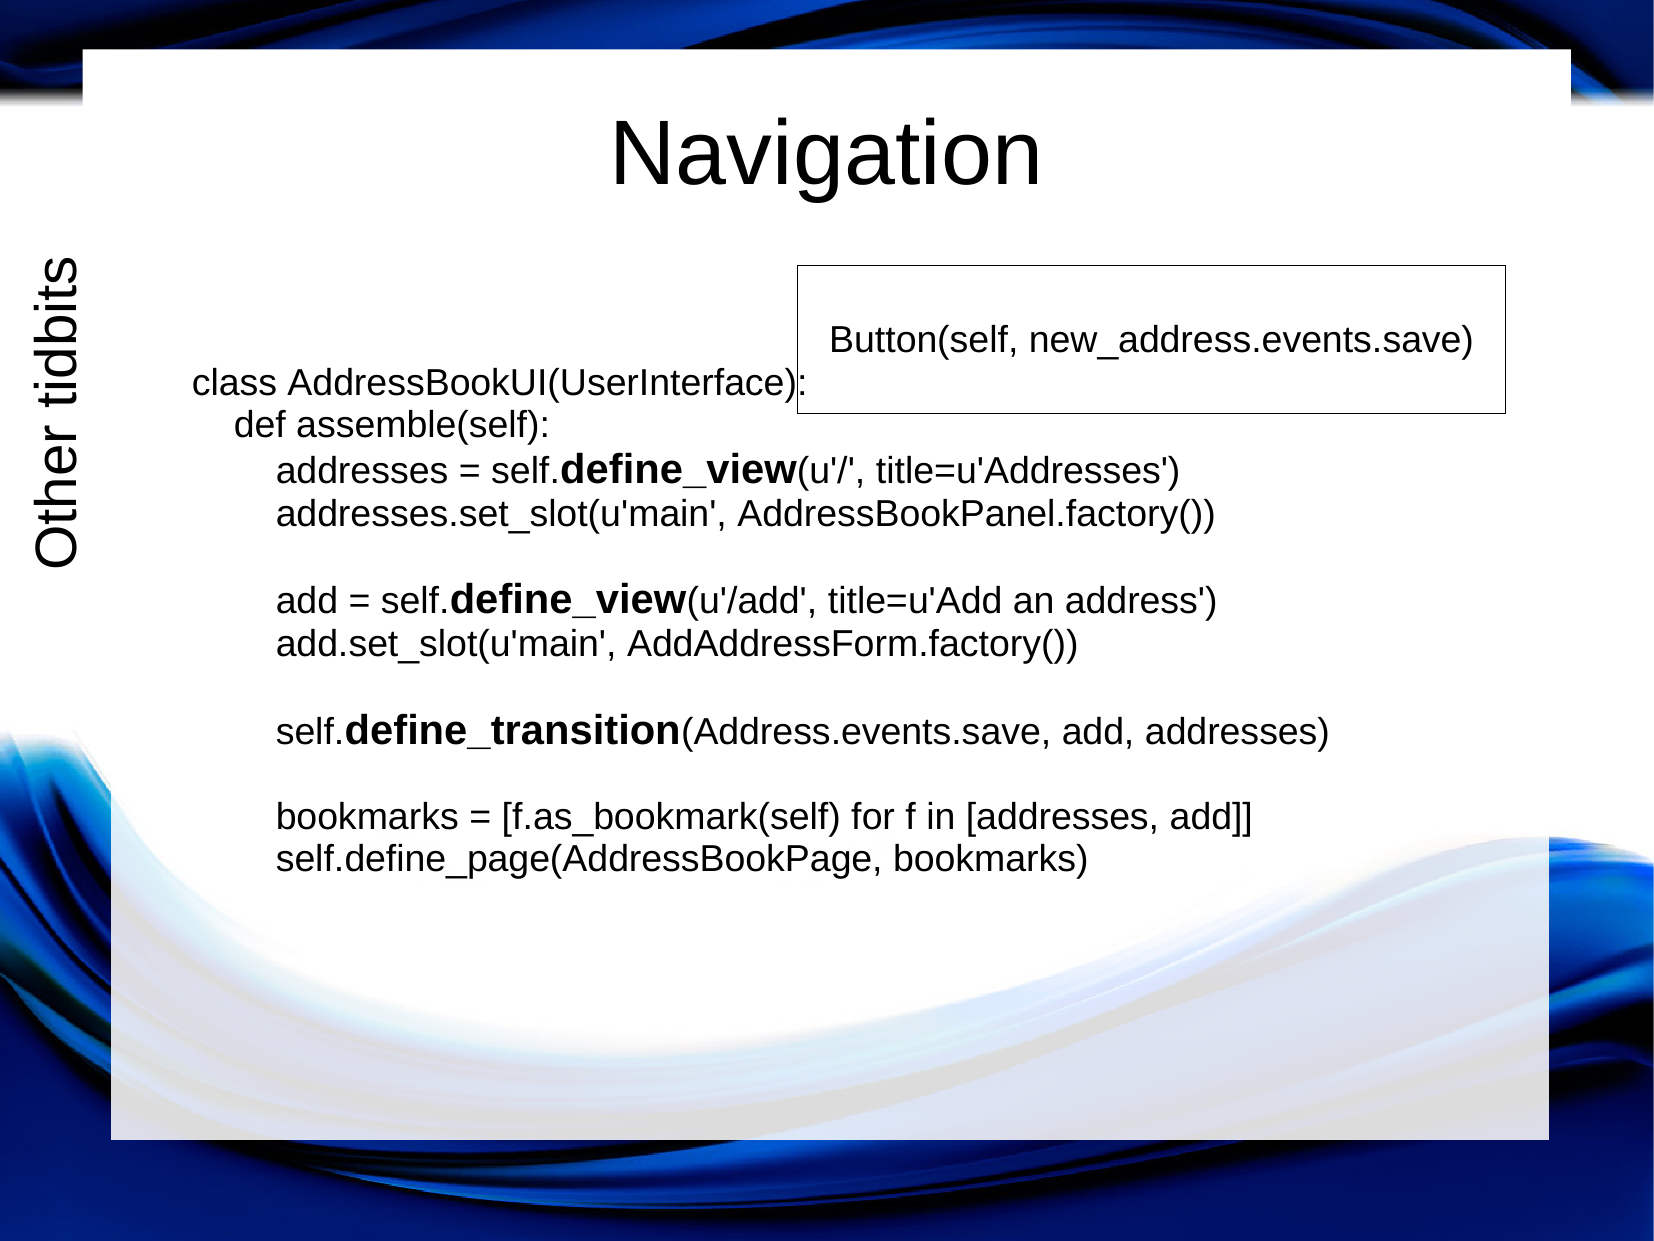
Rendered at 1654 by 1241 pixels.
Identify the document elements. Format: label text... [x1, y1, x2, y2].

picture [0, 0, 1654, 1241]
title Other tidbits [0, 29, 130, 798]
text_box Button(self, new_address.events.save) [797, 265, 1506, 414]
text_box class AddressBookUI(UserInterface): def assemble(self): addresses = self.define_view(u'/', title=u'Addresses') addresses.set_slot(u'main', AddressBookPanel.factory()) add = self.define_view(u'/add', title=u'Add an address') add.set_slot(u'main', AddAddressForm.factory()) self.define_transition(Address.events.save, add, addresses) bookmarks = [f.as_bookmark(self) for f in [addresses, add]] self.define_page(AddressBookPage, bookmarks) [177, 354, 1418, 996]
title Navigation [130, 49, 1571, 257]
